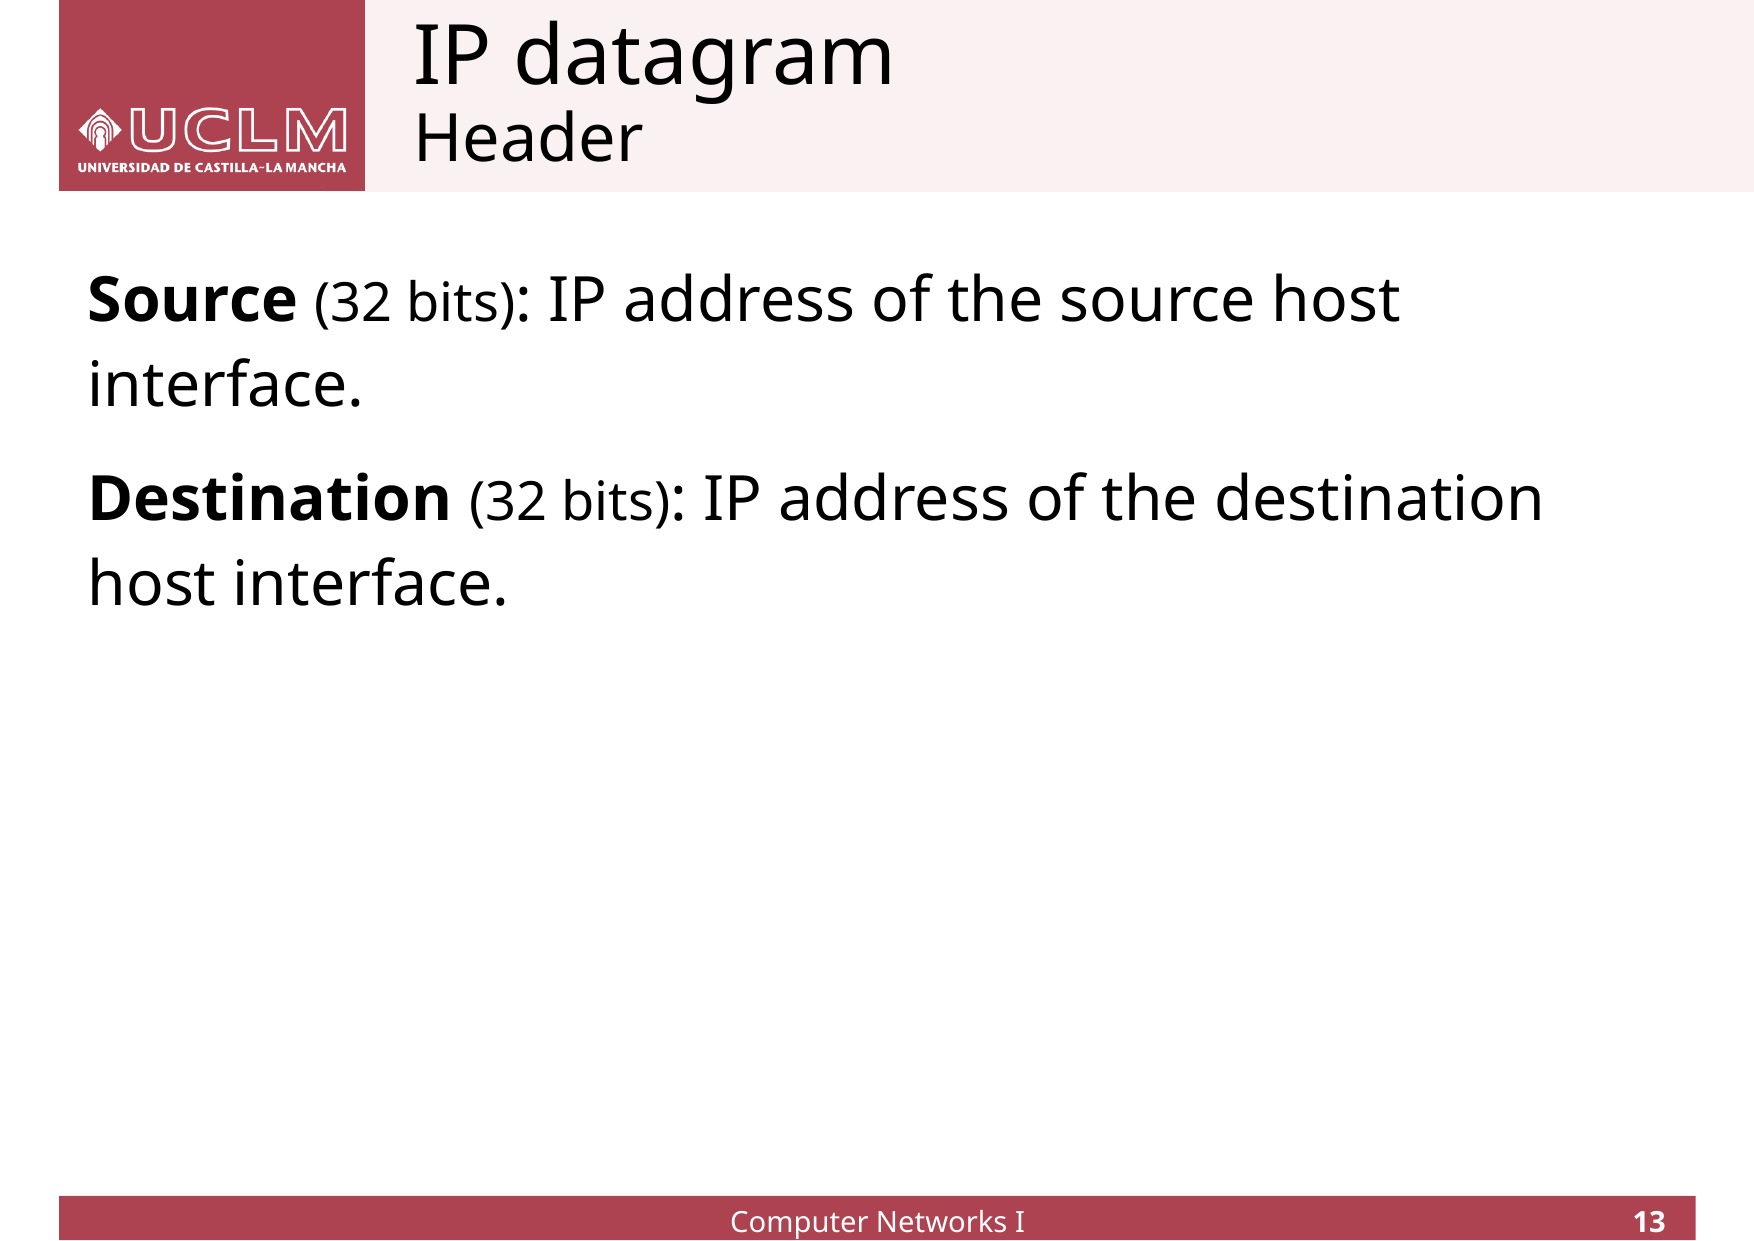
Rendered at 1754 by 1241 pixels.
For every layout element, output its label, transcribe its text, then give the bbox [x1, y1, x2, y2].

picture [59, 0, 365, 191]
list Source (32 bits): IP address of the source host interface. Destination (32 bits): IP address of the destination host interface. [87, 254, 1667, 1074]
title IP datagram Header [413, 0, 1667, 198]
